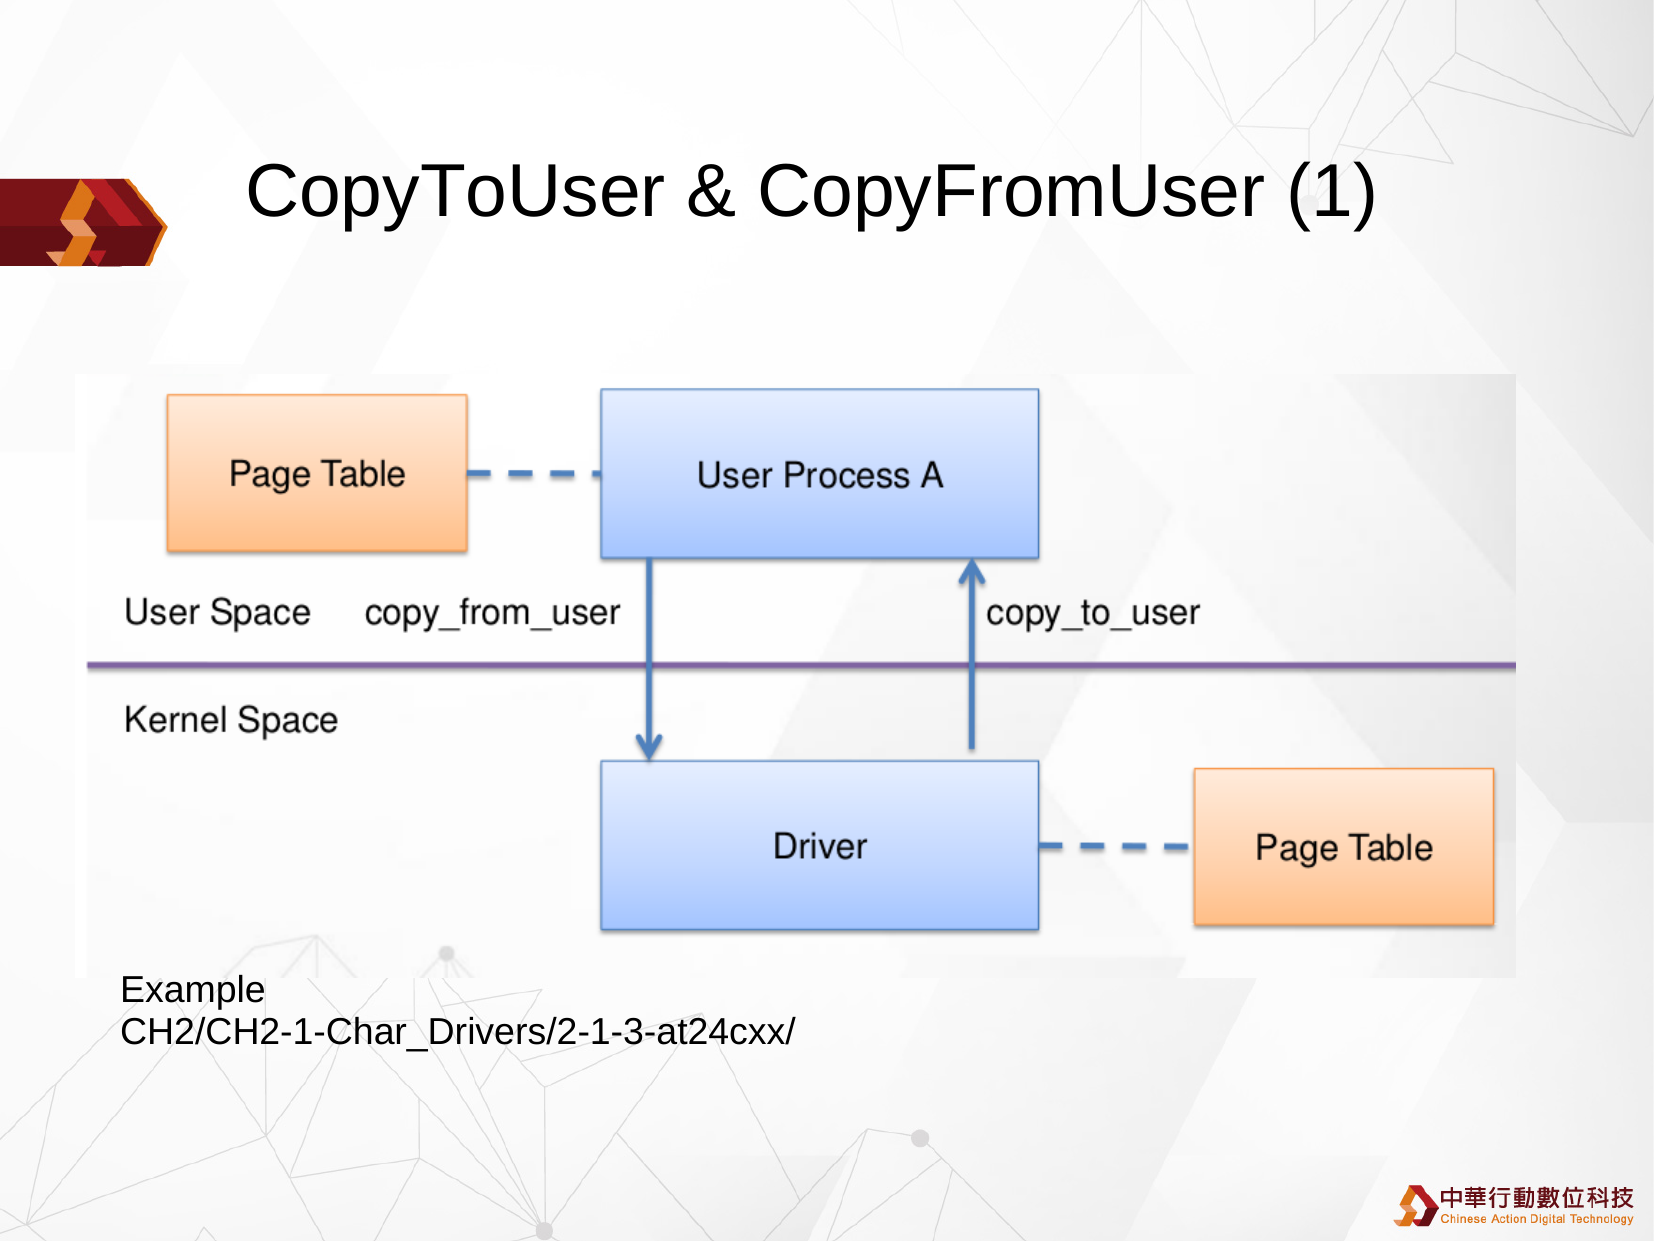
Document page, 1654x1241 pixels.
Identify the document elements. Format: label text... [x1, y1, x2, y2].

picture [0, 0, 1654, 1241]
text_box Example CH2/CH2-1-Char_Drivers/2-1-3-at24cxx/ [105, 960, 961, 1060]
title CopyToUser & CopyFromUser (1) [118, 106, 1506, 275]
